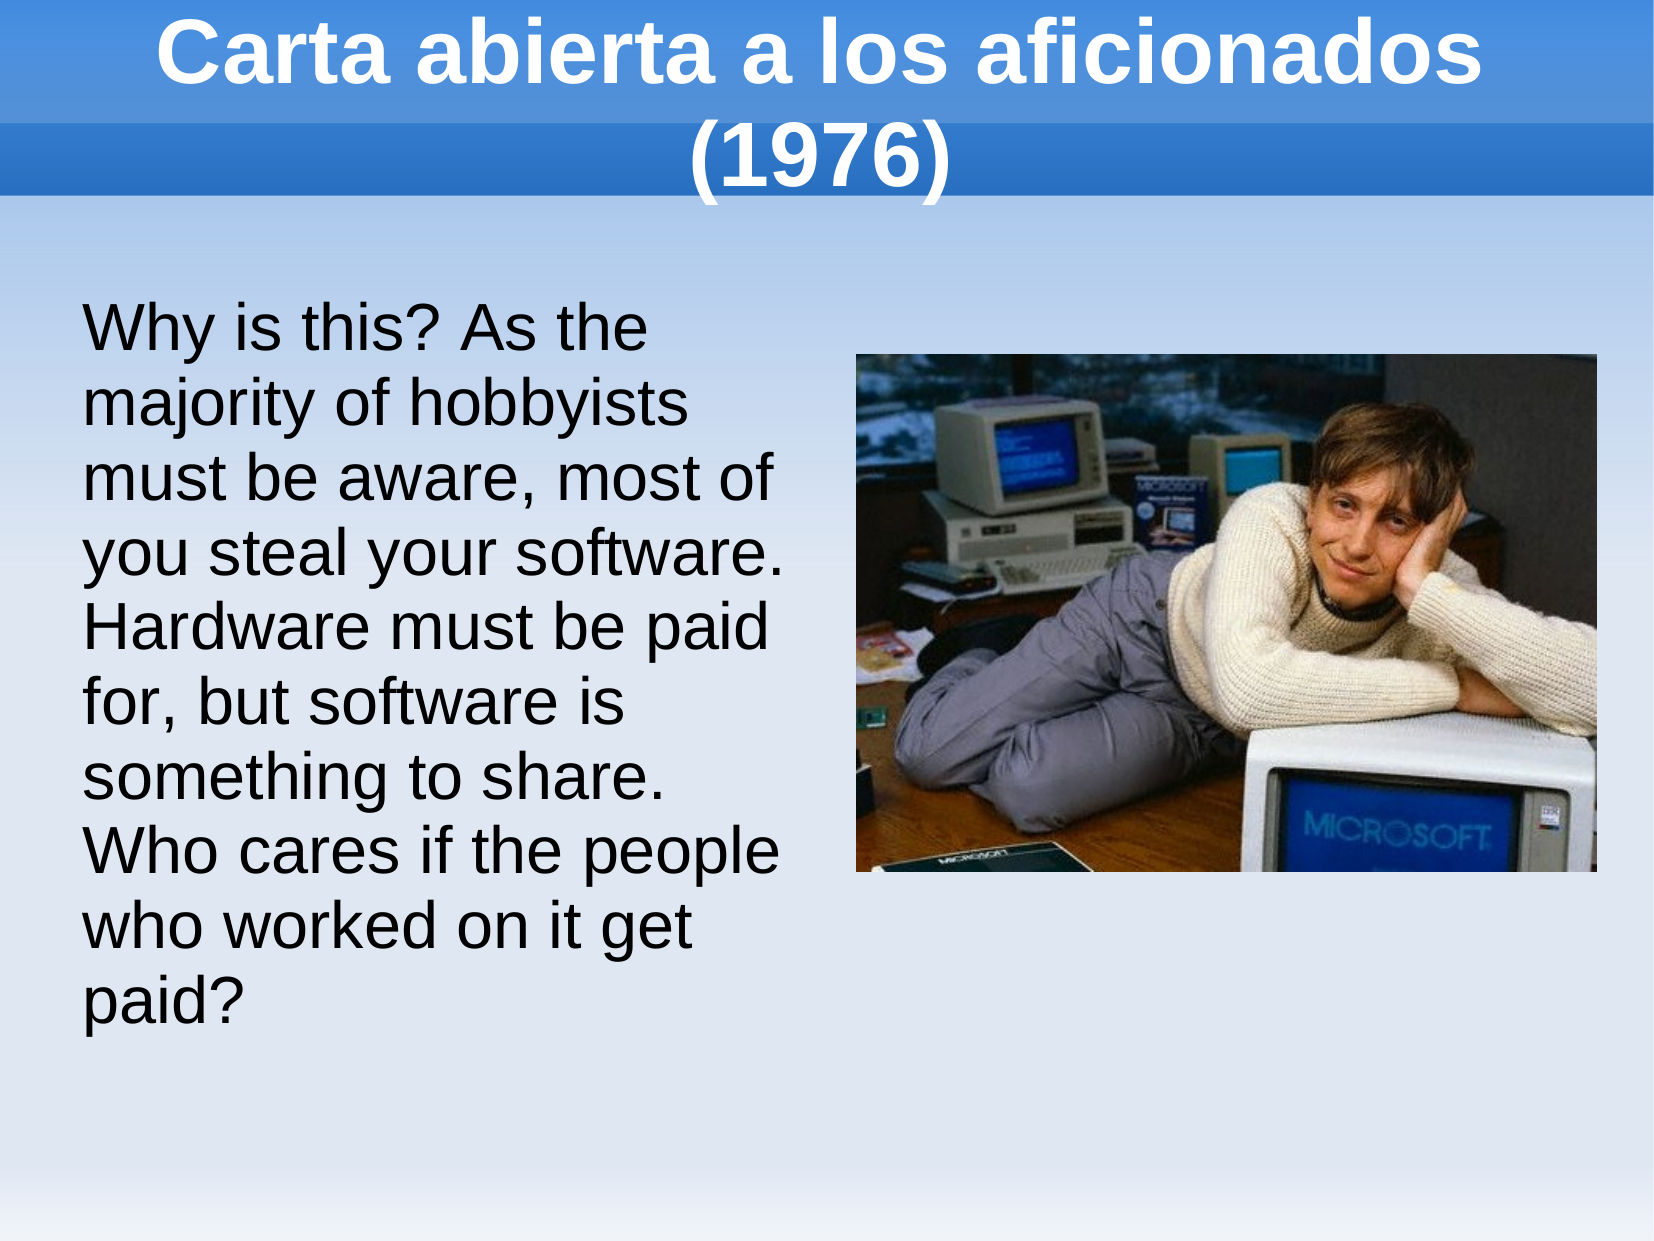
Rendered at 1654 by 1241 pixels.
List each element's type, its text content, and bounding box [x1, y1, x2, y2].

title Carta abierta a los aficionados (1976) [76, 1, 1565, 207]
picture [0, 0, 1654, 1241]
list Why is this? As the majority of hobbyists must be aware, most of you steal your software. Hardware must be paid for, but software is something to share. Who cares if the people who worked on it get paid? [82, 290, 798, 1094]
